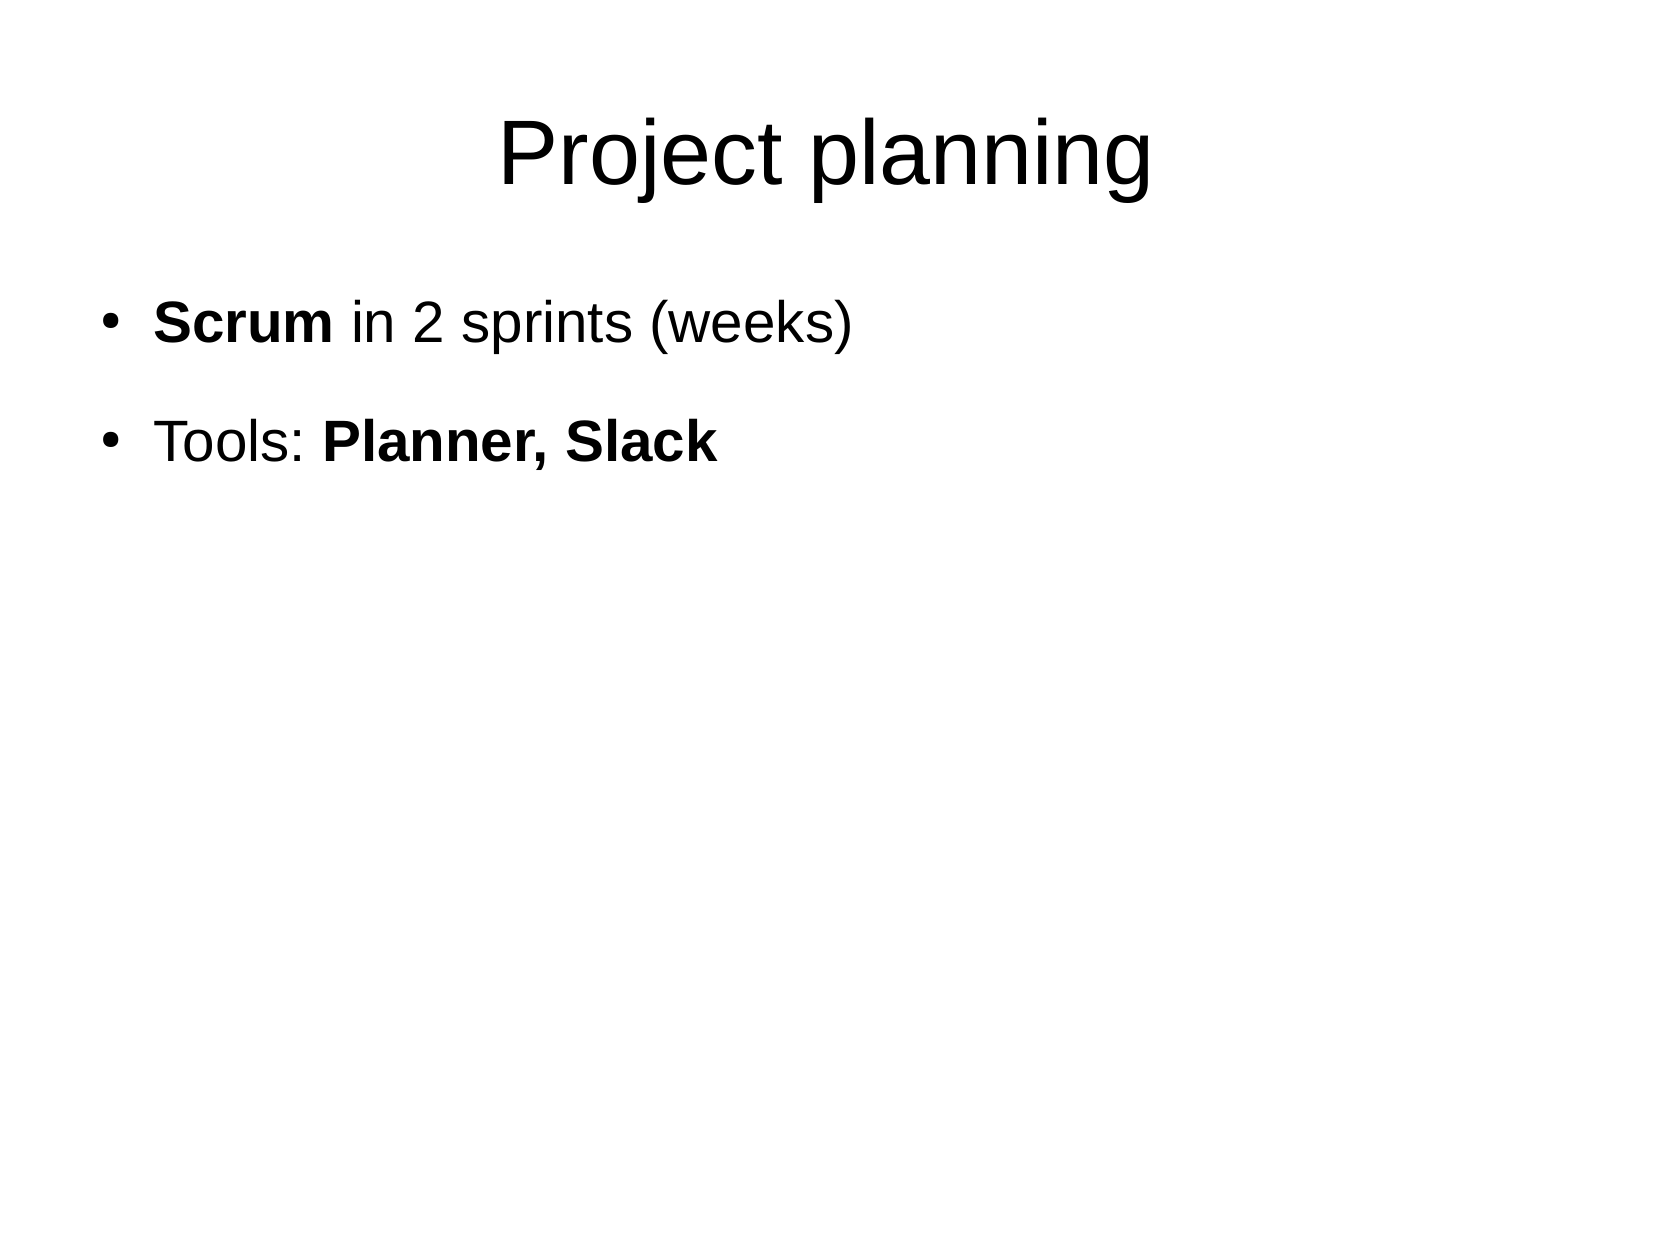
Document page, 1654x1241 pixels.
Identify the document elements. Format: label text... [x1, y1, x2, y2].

title Project planning [82, 49, 1571, 257]
list Scrum in 2 sprints (weeks) Tools: Planner, Slack [82, 290, 1571, 1010]
